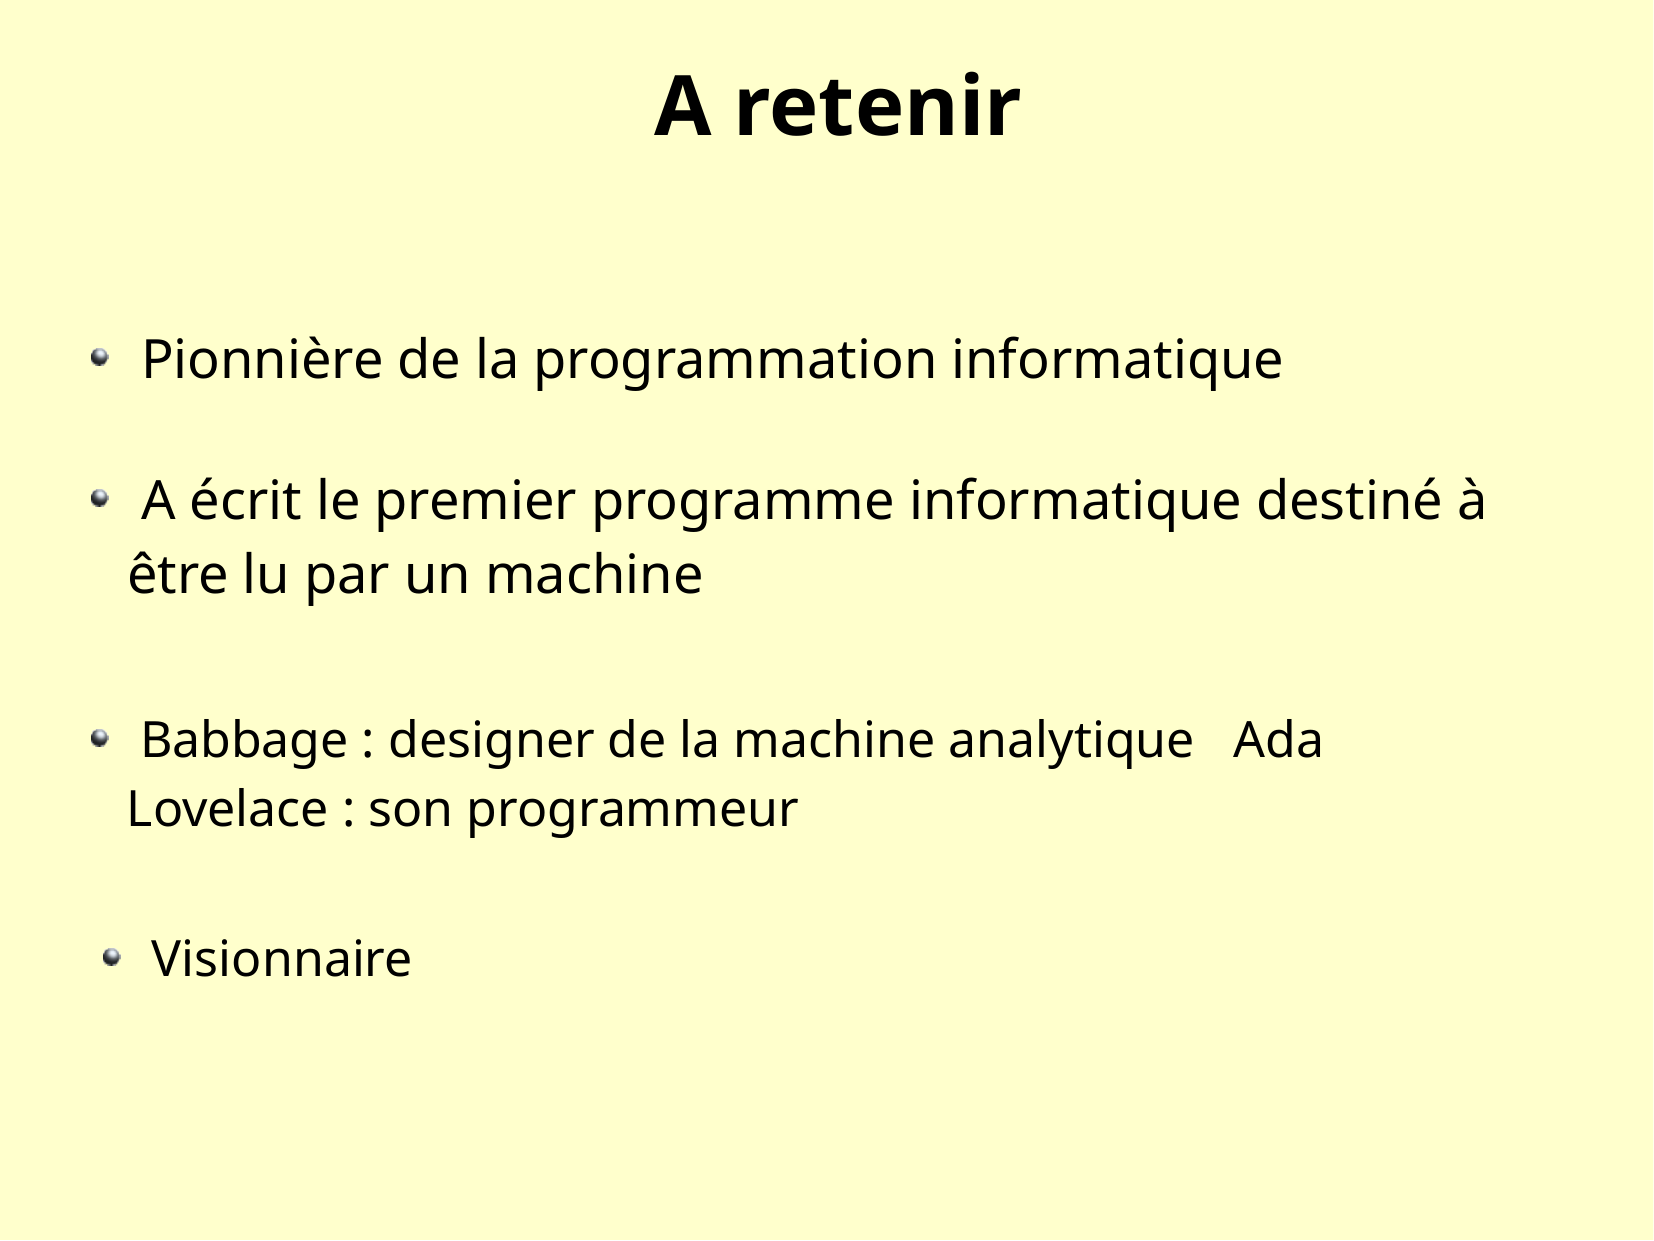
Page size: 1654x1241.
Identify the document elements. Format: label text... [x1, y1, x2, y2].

text_box Visionnaire [88, 915, 526, 1011]
text_box Babbage : designer de la machine analytique Ada Lovelace : son programmeur [76, 696, 1459, 874]
text_box Pionnière de la programmation informatique A écrit le premier programme informatique destiné à être lu par un machine [76, 312, 1536, 661]
text_box A retenir [106, 38, 1571, 325]
